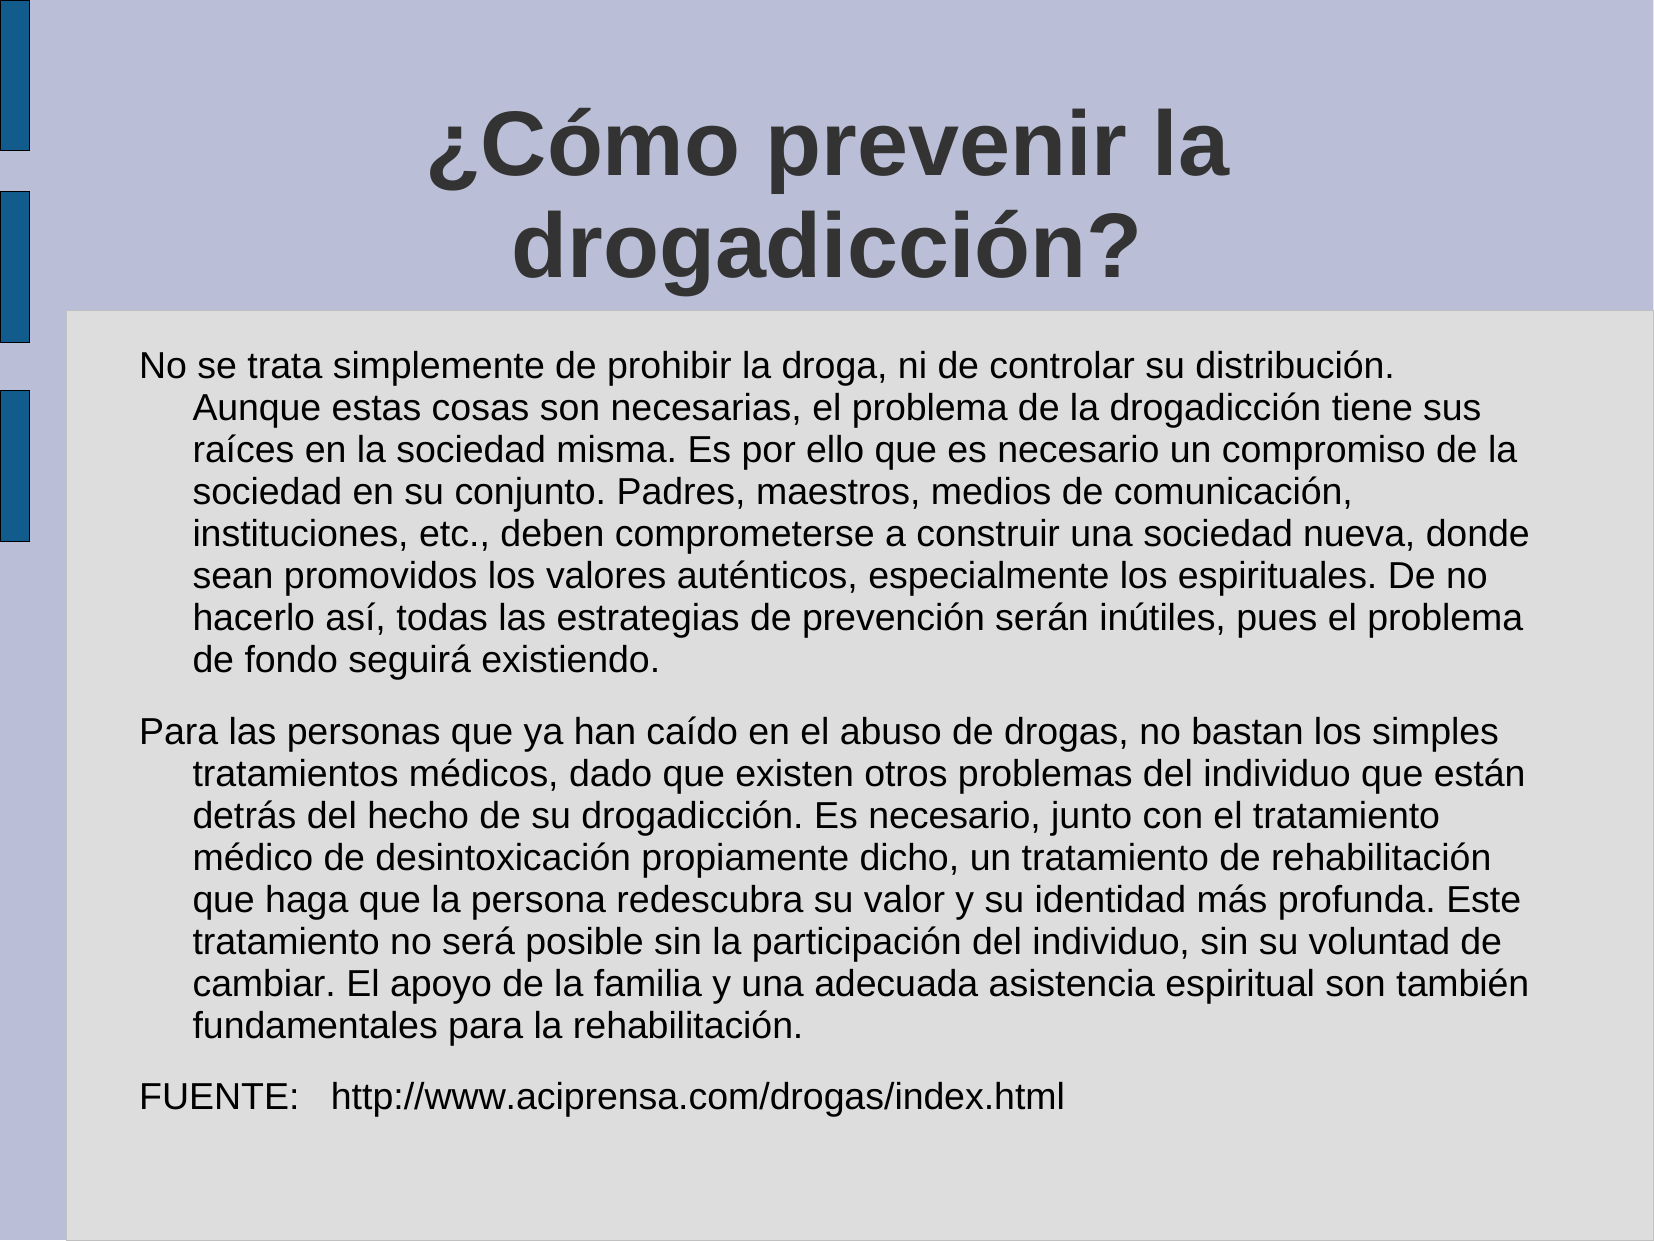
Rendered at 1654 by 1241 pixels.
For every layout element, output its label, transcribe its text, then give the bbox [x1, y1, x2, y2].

title ¿Cómo prevenir la drogadicción? [121, 91, 1534, 299]
list No se trata simplemente de prohibir la droga, ni de controlar su distribución. Aunque estas cosas son necesarias, el problema de la drogadicción tiene sus raíces en la sociedad misma. Es por ello que es necesario un compromiso de la sociedad en su conjunto. Padres, maestros, medios de comunicación, instituciones, etc., deben comprometerse a construir una sociedad nueva, donde sean promovidos los valores auténticos, especialmente los espirituales. De no hacerlo así, todas las estrategias de prevención serán inútiles, pues el problema de fondo seguirá existiendo. Para las personas que ya han caído en el abuso de drogas, no bastan los simples tratamientos médicos, dado que existen otros problemas del individuo que están detrás del hecho de su drogadicción. Es necesario, junto con el tratamiento médico de desintoxicación propiamente dicho, un tratamiento de rehabilitación que haga que la persona redescubra su valor y su identidad más profunda. Este tratamiento no será posible sin la participación del individuo, sin su voluntad de cambiar. El apoyo de la familia y una adecuada asistencia espiritual son también fundamentales para la rehabilitación. FUENTE: http://www.aciprensa.com/drogas/index.html [121, 344, 1534, 1127]
